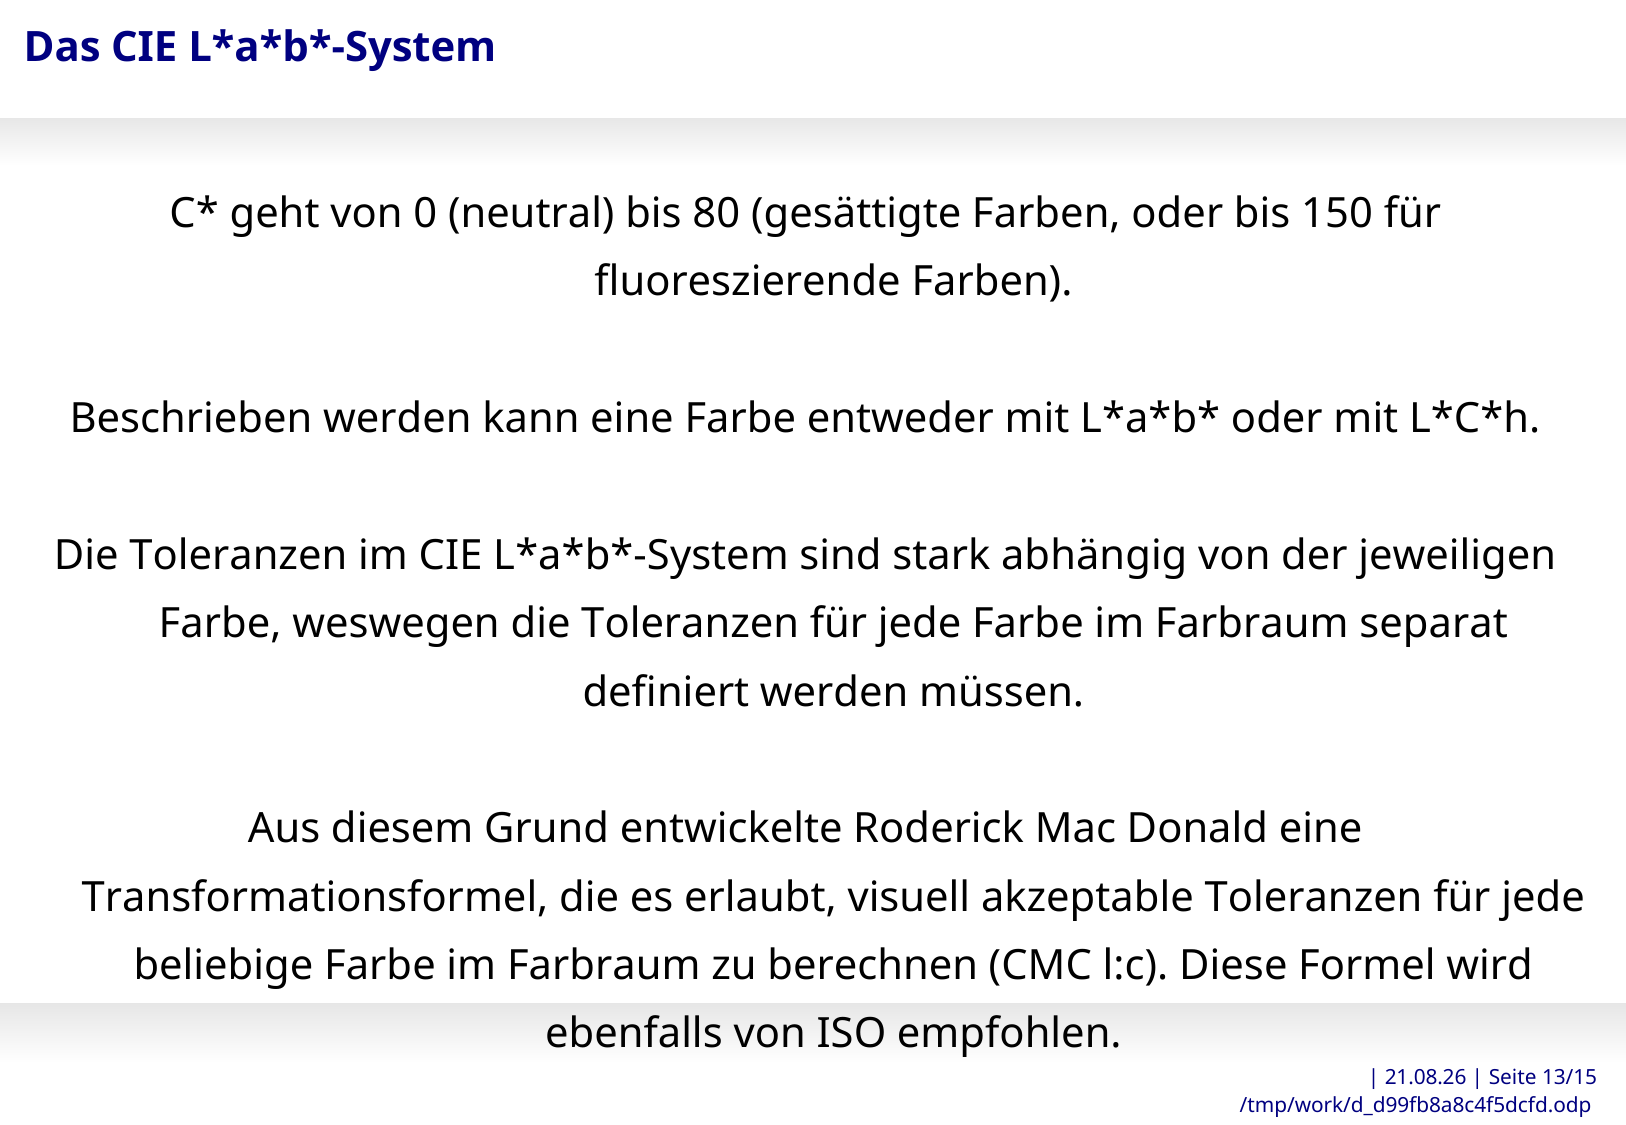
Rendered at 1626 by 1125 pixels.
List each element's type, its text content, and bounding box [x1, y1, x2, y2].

title Das CIE L*a*b*-System [23, 5, 1600, 154]
list C* geht von 0 (neutral) bis 80 (gesättigte Farben, oder bis 150 für fluoreszierende Farben). Beschrieben werden kann eine Farbe entweder mit L*a*b* oder mit L*C*h. Die Toleranzen im CIE L*a*b*-System sind stark abhängig von der jeweiligen Farbe, weswegen die Toleranzen für jede Farbe im Farbraum separat definiert werden müssen. Aus diesem Grund entwickelte Roderick Mac Donald eine Transformationsformel, die es erlaubt, visuell akzeptable Toleranzen für jede beliebige Farbe im Farbraum zu berechnen (CMC l:c). Diese Formel wird ebenfalls von ISO empfohlen. [23, 171, 1588, 1008]
